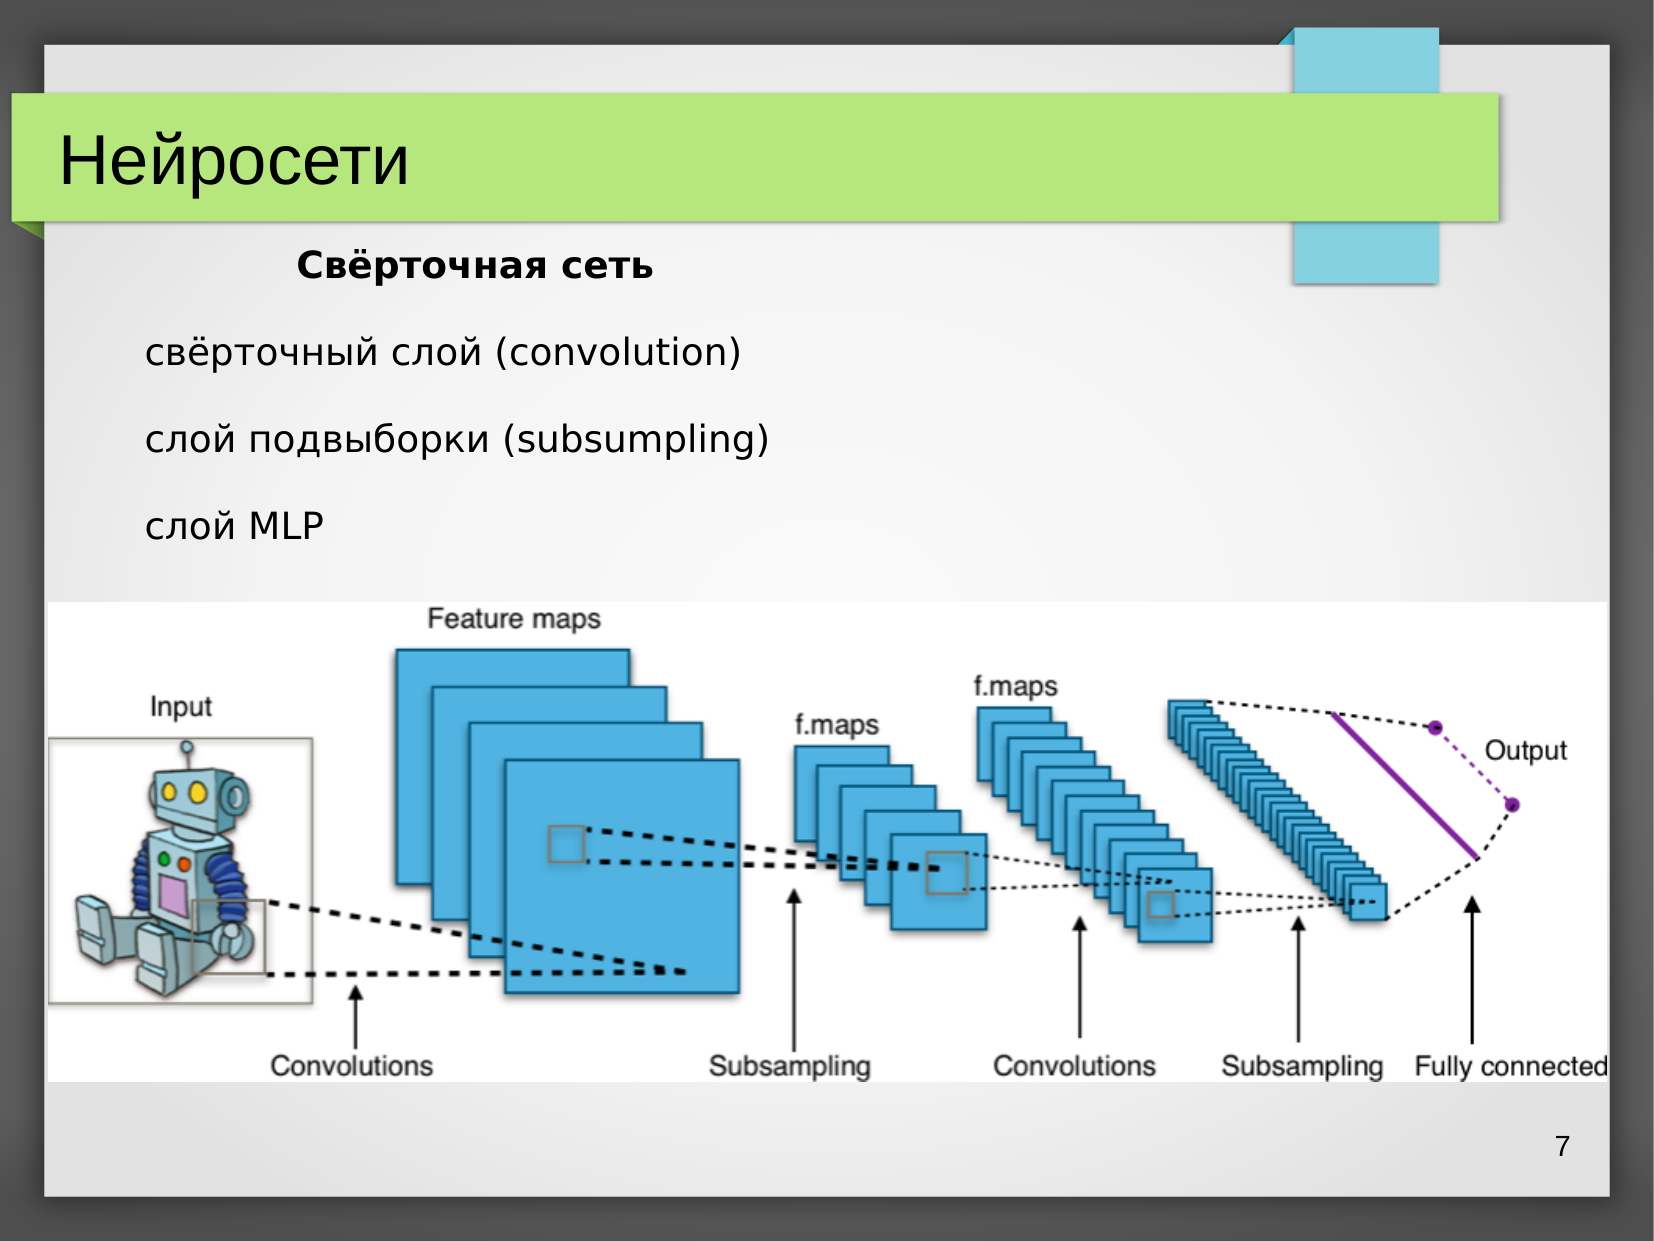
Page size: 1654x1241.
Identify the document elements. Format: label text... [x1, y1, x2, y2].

text_box Свёрточная сеть свёрточный слой (convolution) слой подвыборки (subsumpling) cлой MLP [129, 236, 821, 602]
title Нейросети [59, 108, 1288, 212]
picture [0, 0, 1654, 1241]
